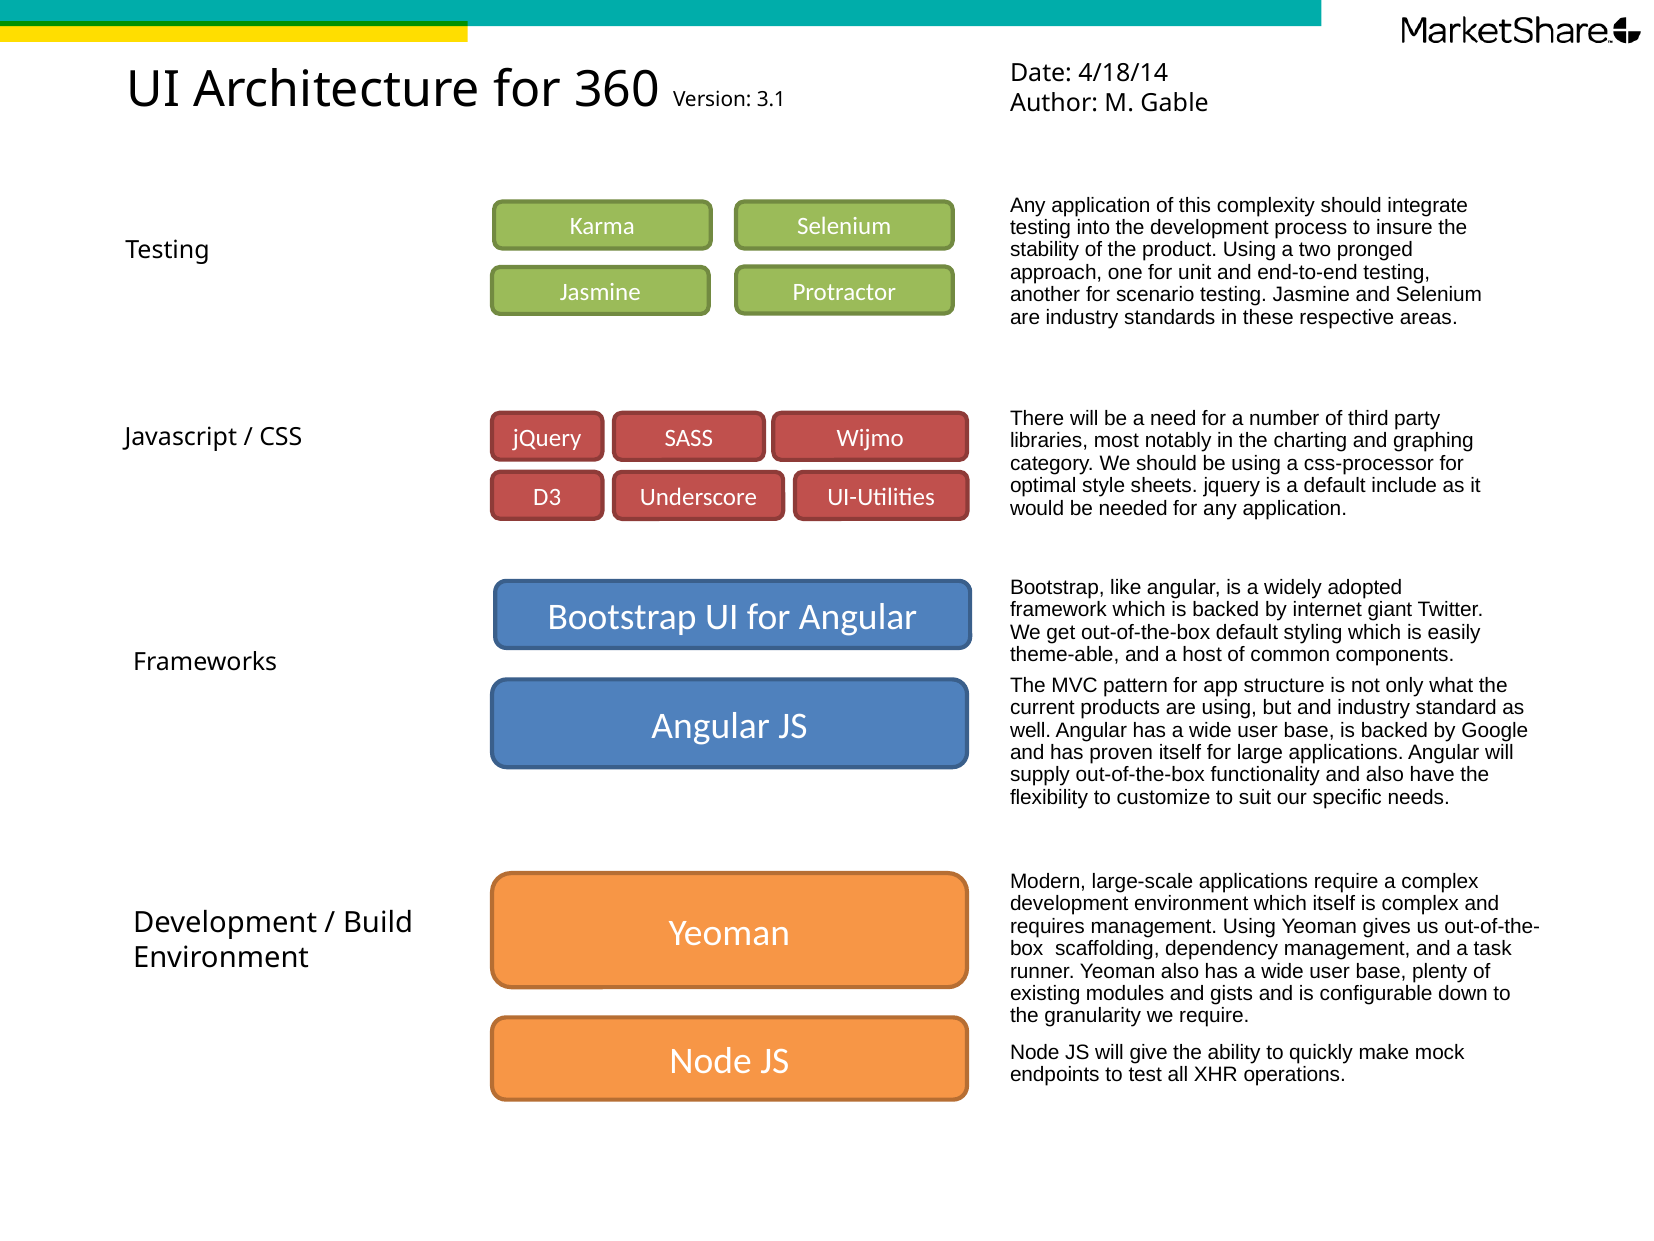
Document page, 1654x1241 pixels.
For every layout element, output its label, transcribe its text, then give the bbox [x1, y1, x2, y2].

text_box Development / Build Environment [118, 895, 456, 981]
text_box Bootstrap UI for Angular [495, 580, 971, 648]
text_box Yeoman [492, 873, 968, 988]
text_box Jasmine [492, 266, 709, 314]
text_box Any application of this complexity should integrate testing into the development process to insure the stability of the product. Using a two pronged approach, one for unit and end-to-end testing, another for scenario testing. Jasmine and Selenium are industry standards in these respective areas. [995, 186, 1508, 337]
text_box Angular JS [492, 679, 968, 768]
text_box Date: 4/18/14 Author: M. Gable [995, 49, 1289, 125]
text_box Wijmo [773, 412, 968, 460]
text_box D3 [491, 471, 603, 519]
text_box UI Architecture for 360 Version: 3.1 [112, 48, 801, 124]
text_box Javascript / CSS [109, 412, 318, 458]
text_box Protractor [736, 266, 953, 314]
text_box Testing [110, 225, 226, 271]
text_box SASS [613, 412, 764, 460]
text_box jQuery [491, 412, 603, 460]
picture [1390, 1, 1651, 57]
text_box Node JS [492, 1017, 968, 1100]
text_box Modern, large-scale applications require a complex development environment which itself is complex and requires management. Using Yeoman gives us out-of-the-box scaffolding, dependency management, and a task runner. Yeoman also has a wide user base, plenty of existing modules and gists and is configurable down to the granularity we require. [995, 863, 1558, 1035]
text_box Bootstrap, like angular, is a widely adopted framework which is backed by internet giant Twitter. We get out-of-the-box default styling which is easily theme-able, and a host of common components. [995, 568, 1508, 674]
text_box UI-Utilities [795, 471, 968, 519]
text_box Karma [494, 201, 711, 249]
text_box Frameworks [118, 637, 321, 683]
text_box Selenium [736, 201, 953, 249]
text_box Node JS will give the ability to quickly make mock endpoints to test all XHR operations. [995, 1033, 1508, 1094]
text_box There will be a need for a number of third party libraries, most notably in the charting and graphing category. We should be using a css-processor for optimal style sheets. jquery is a default include as it would be needed for any application. [995, 400, 1508, 528]
text_box Underscore [613, 471, 784, 519]
text_box The MVC pattern for app structure is not only what the current products are using, but and industry standard as well. Angular has a wide user base, is backed by Google and has proven itself for large applications. Angular will supply out-of-the-box functionality and also have the flexibility to customize to suit our specific needs. [995, 666, 1546, 817]
